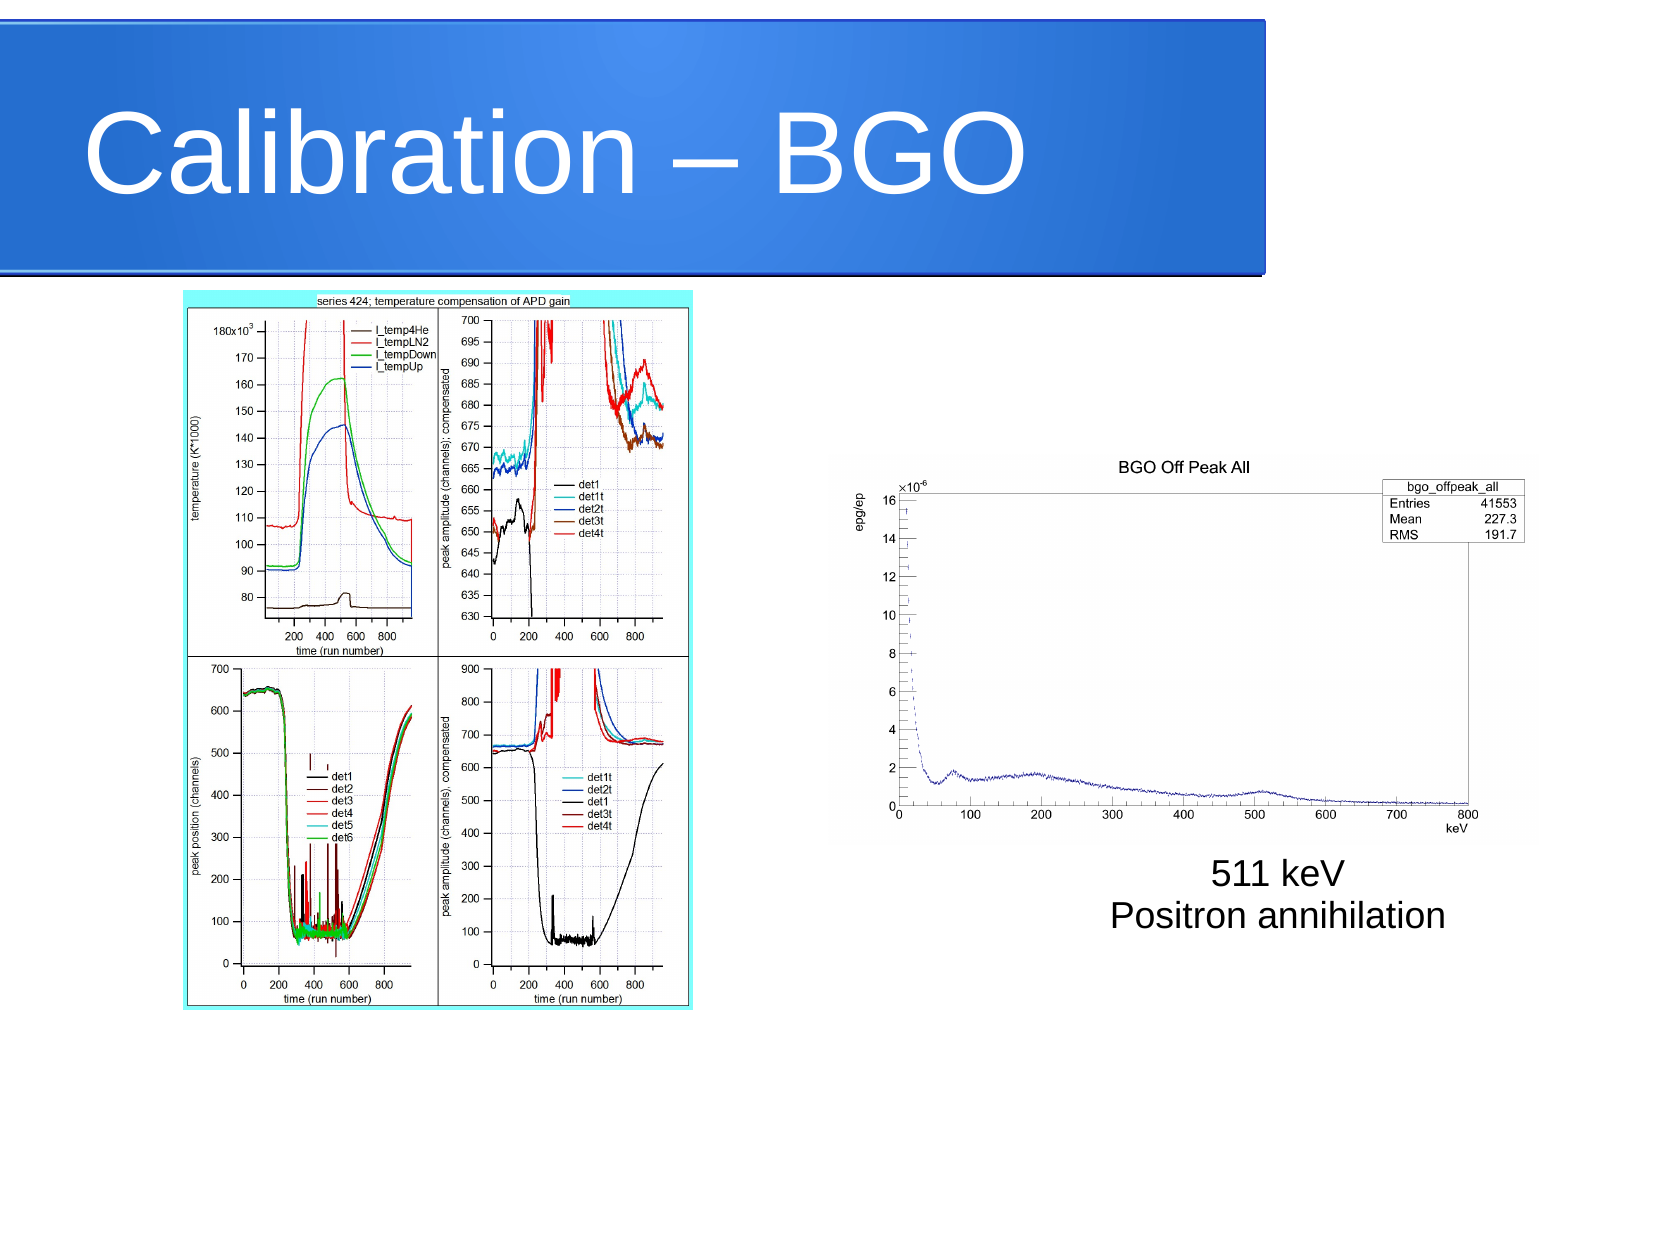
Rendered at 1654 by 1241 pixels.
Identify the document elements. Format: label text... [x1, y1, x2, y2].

picture [183, 290, 693, 1010]
picture [828, 454, 1539, 845]
picture [0, 17, 1270, 282]
title Calibration – BGO [82, 49, 1250, 257]
text_box 511 keV Positron annihilation [1095, 844, 1462, 944]
